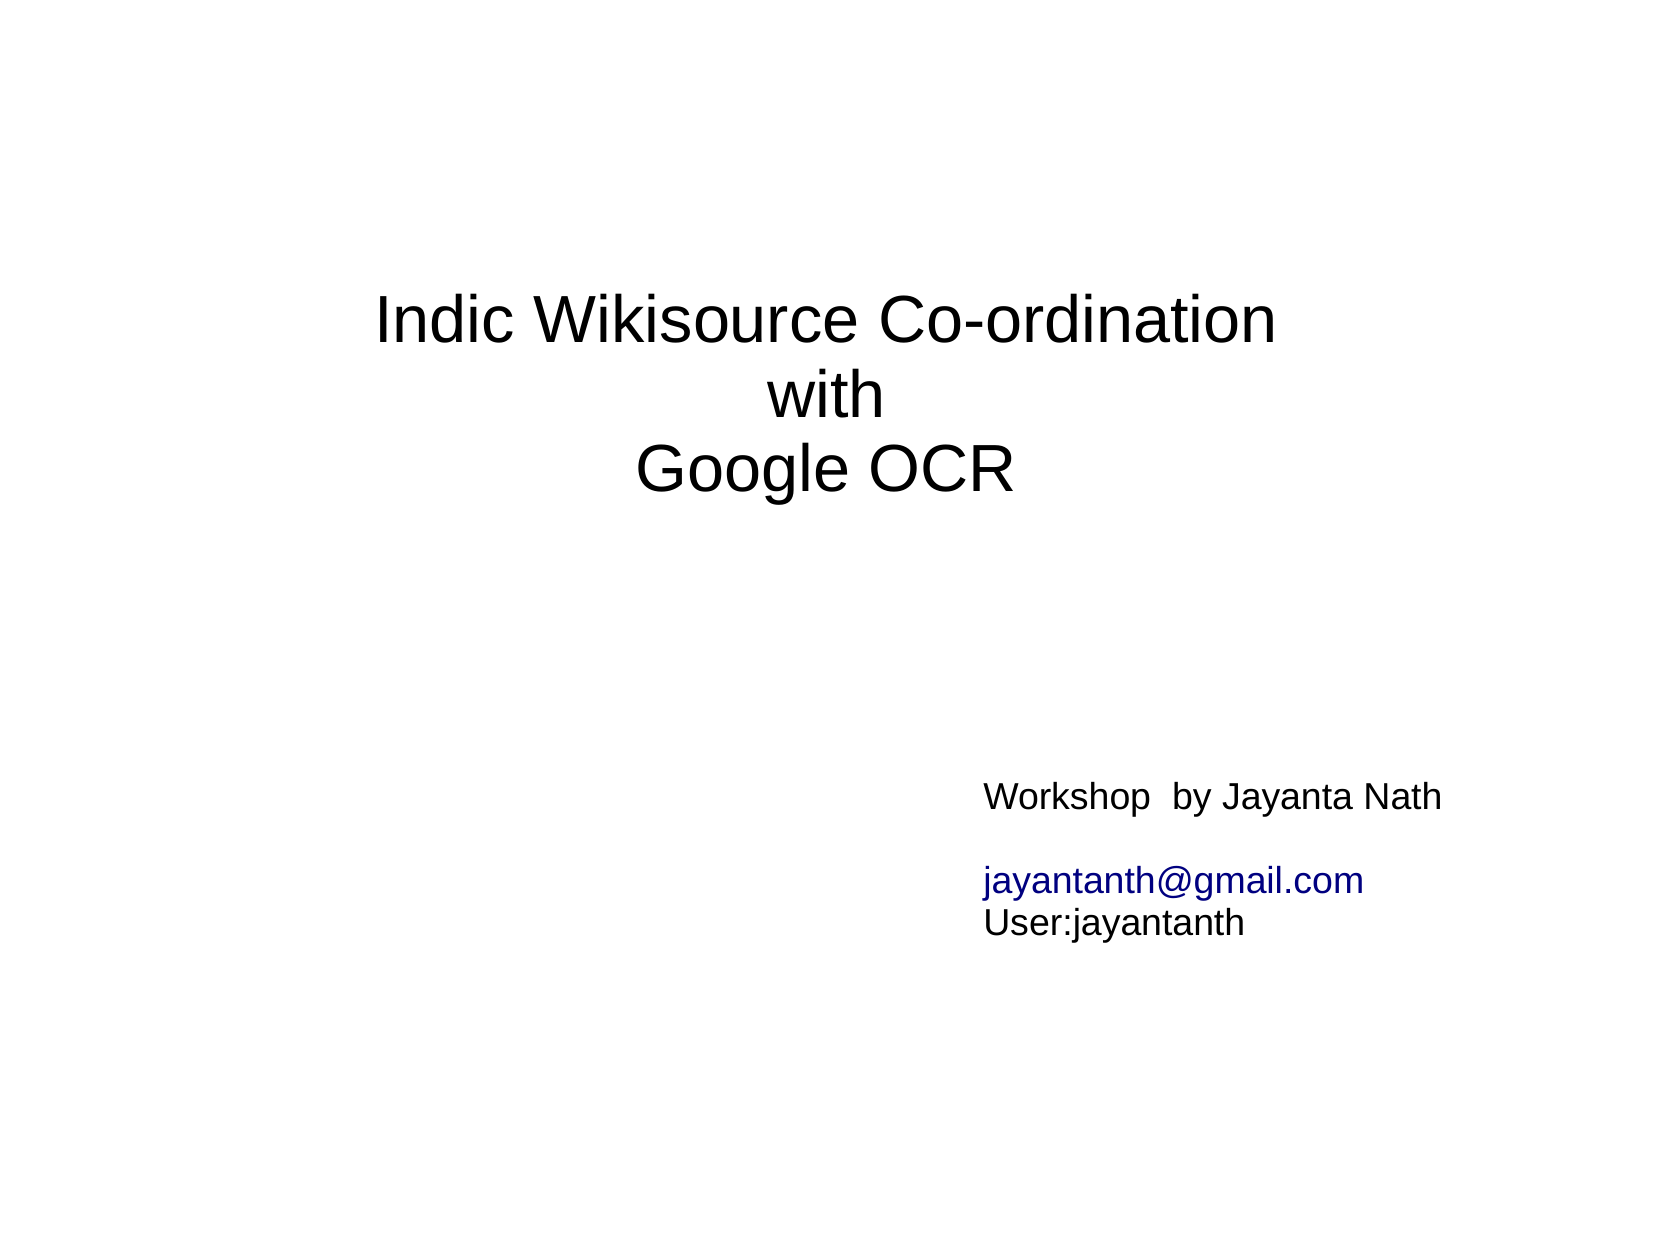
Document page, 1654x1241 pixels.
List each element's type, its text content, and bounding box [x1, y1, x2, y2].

subtitle Indic Wikisource Co-ordination with Google OCR [186, 208, 1486, 580]
text_box Workshop by Jayanta Nath jayantanth@gmail.com User:jayantanth [968, 767, 1501, 951]
